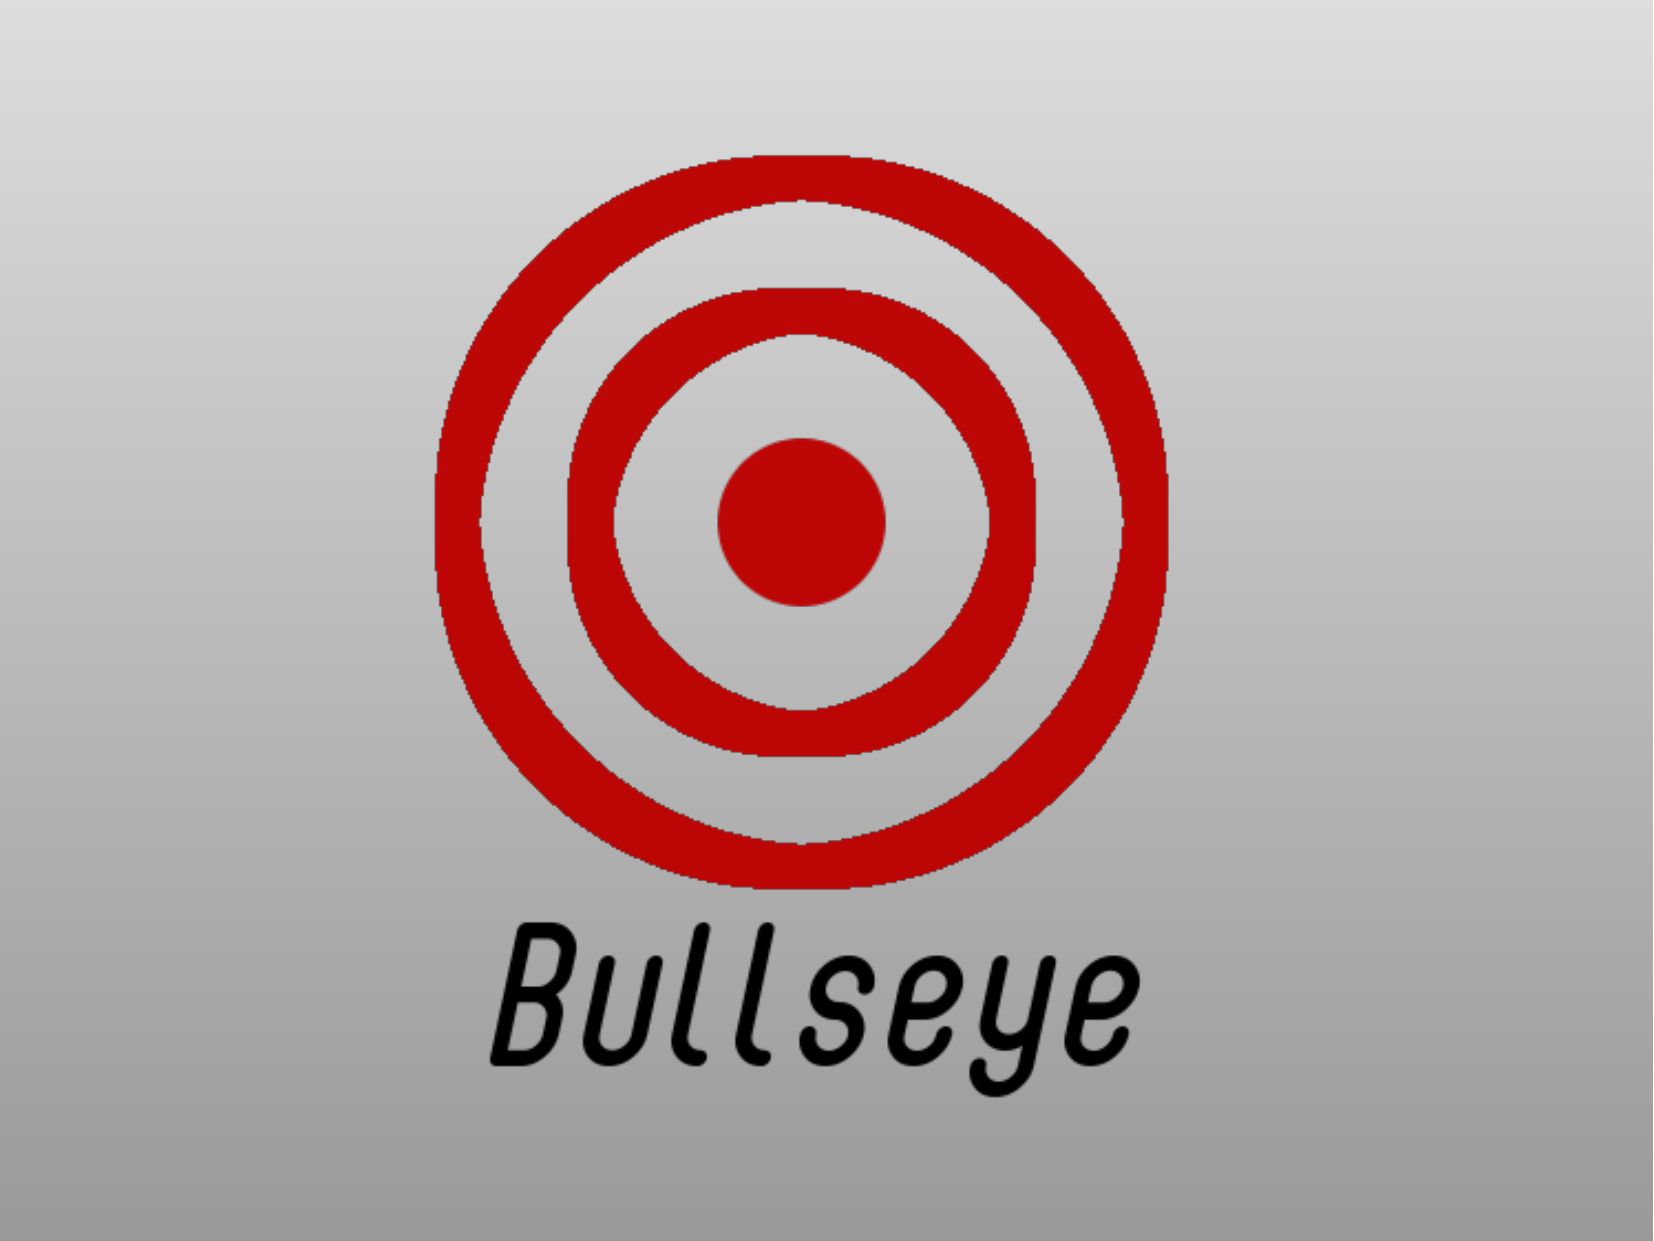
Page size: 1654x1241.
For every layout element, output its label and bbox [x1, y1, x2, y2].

picture [345, 134, 1255, 1164]
